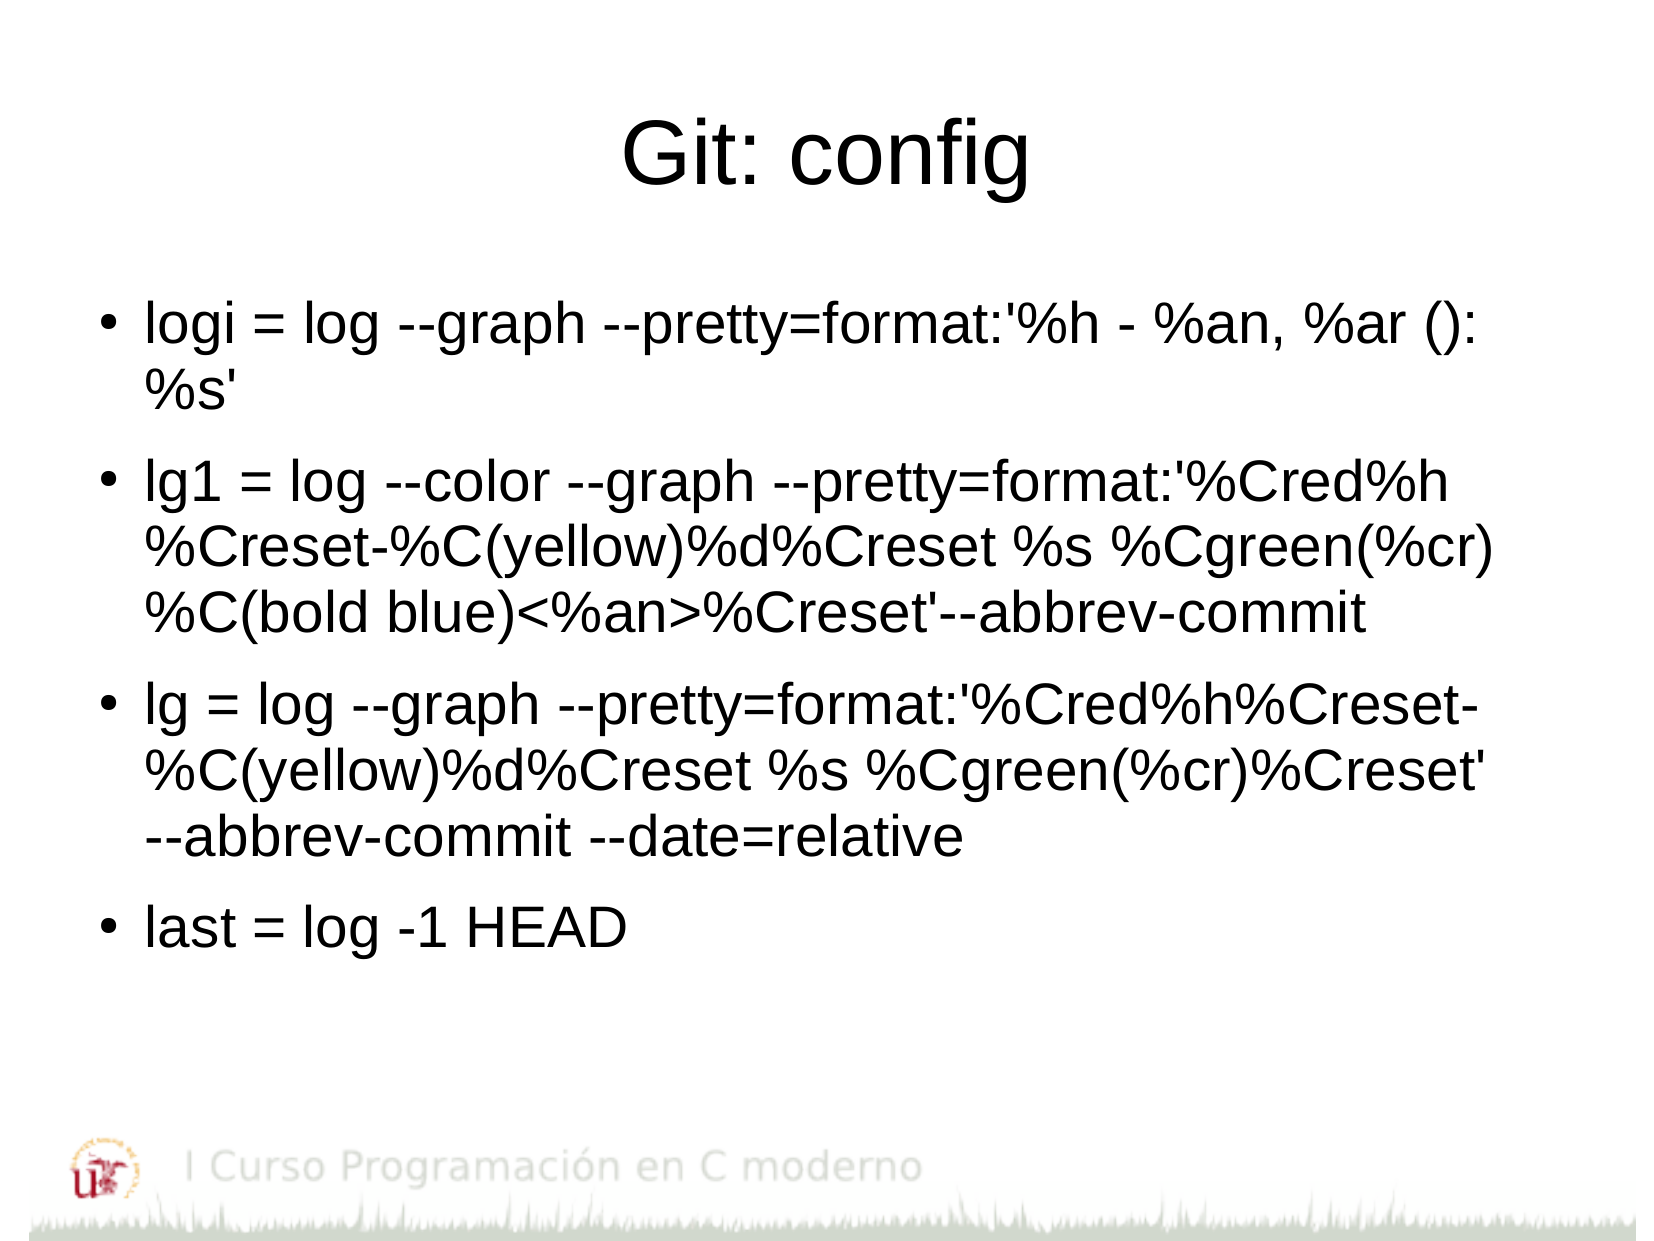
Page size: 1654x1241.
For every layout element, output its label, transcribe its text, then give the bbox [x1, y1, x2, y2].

list logi = log --graph --pretty=format:'%h - %an, %ar (): %s' lg1 = log --color --graph --pretty=format:'%Cred%h%Creset-%C(yellow)%d%Creset %s %Cgreen(%cr) %C(bold blue)<%an>%Creset'--abbrev-commit lg = log --graph --pretty=format:'%Cred%h%Creset-%C(yellow)%d%Creset %s %Cgreen(%cr)%Creset' --abbrev-commit --date=relative last = log -1 HEAD [82, 290, 1538, 1010]
picture [29, 1133, 1636, 1241]
title Git: config [82, 49, 1571, 257]
